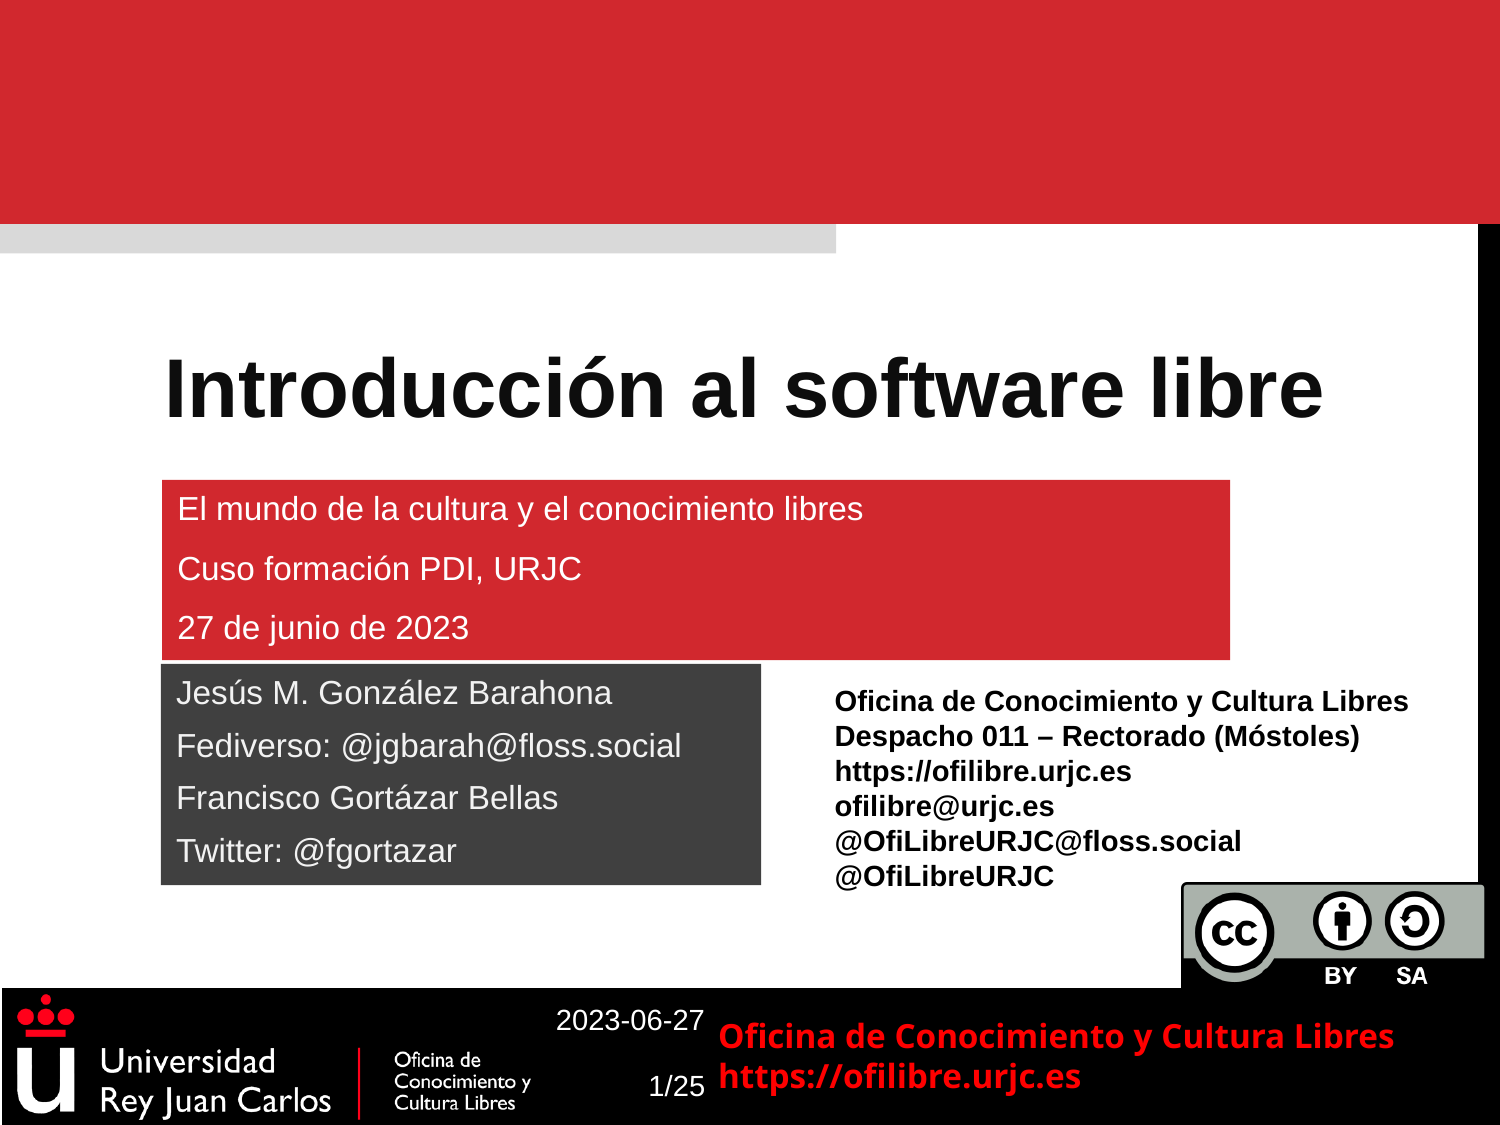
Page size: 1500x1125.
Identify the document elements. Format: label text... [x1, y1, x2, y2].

text_box Jesús M. González Barahona Fediverso: @jgbarah@floss.social Francisco Gortázar Bellas Twitter: @fgortazar [160, 663, 762, 886]
picture [1181, 882, 1486, 991]
text_box Oficina de Conocimiento y Cultura Libres Despacho 011 – Rectorado (Móstoles) https://ofilibre.urjc.es ofilibre@urjc.es @OfiLibreURJC@floss.social @OfiLibreURJC [819, 675, 1441, 901]
text_box Introducción al software libre [149, 179, 1382, 521]
picture [17, 994, 531, 1120]
text_box El mundo de la cultura y el conocimiento libres Cuso formación PDI, URJC 27 de junio de 2023 [162, 479, 1231, 661]
text_box [0, 0, 1500, 224]
